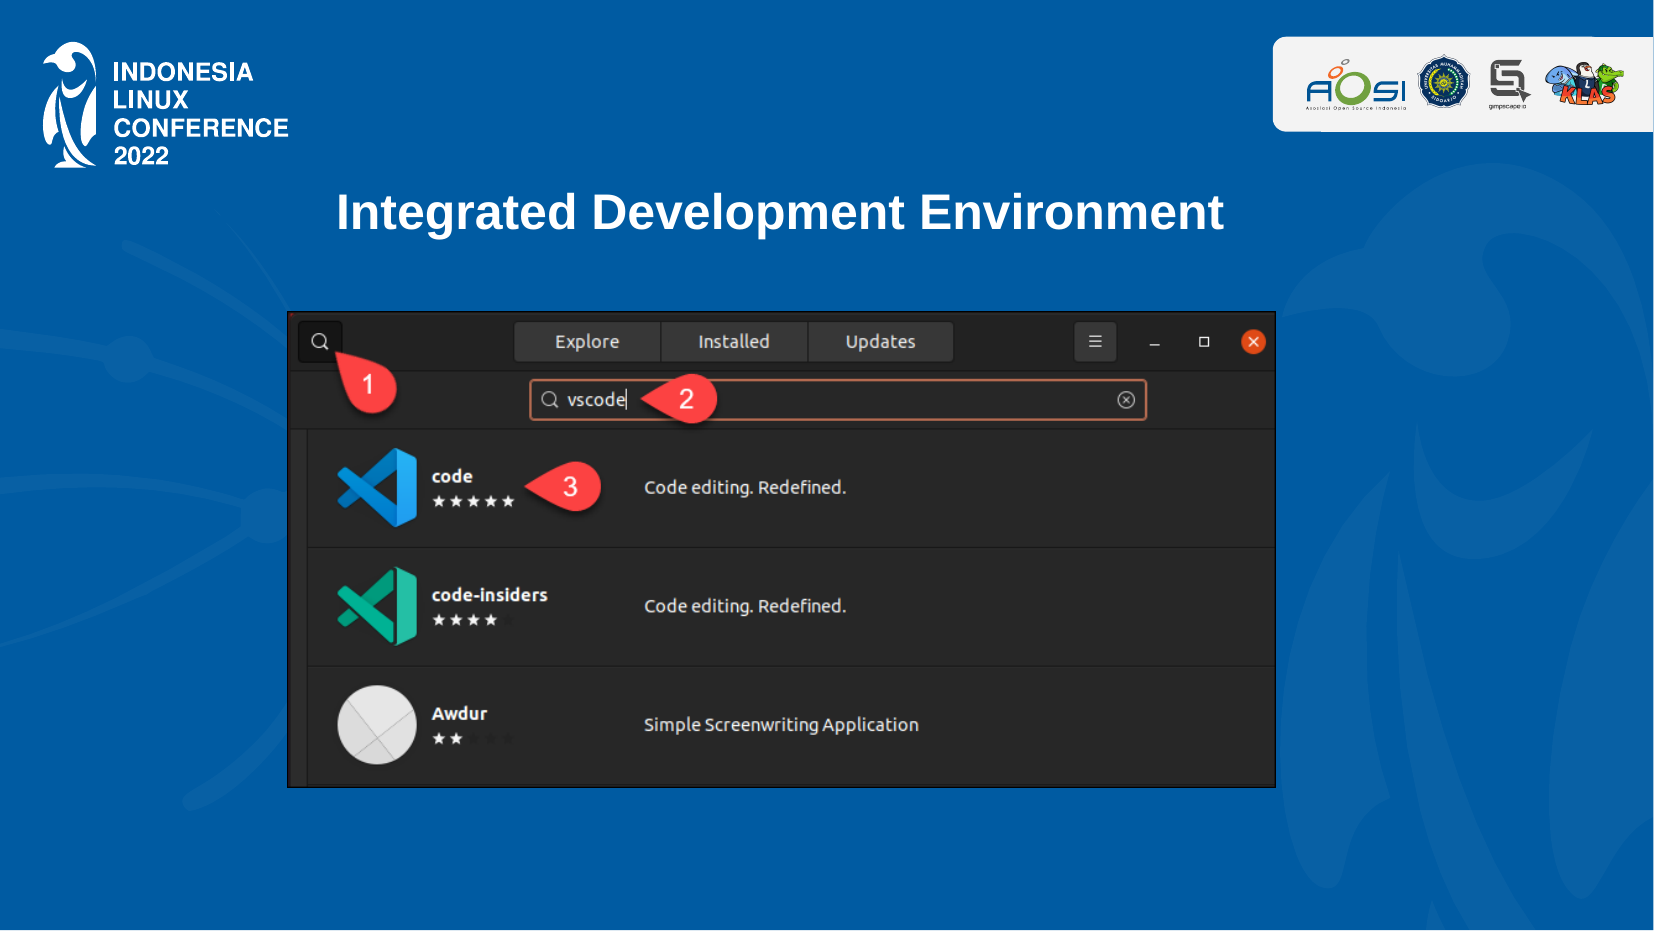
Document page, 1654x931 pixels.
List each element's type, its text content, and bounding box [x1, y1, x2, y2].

title Integrated Development Environment [336, 183, 1313, 338]
picture [1417, 54, 1471, 108]
picture [287, 311, 1276, 788]
picture [1545, 62, 1624, 105]
